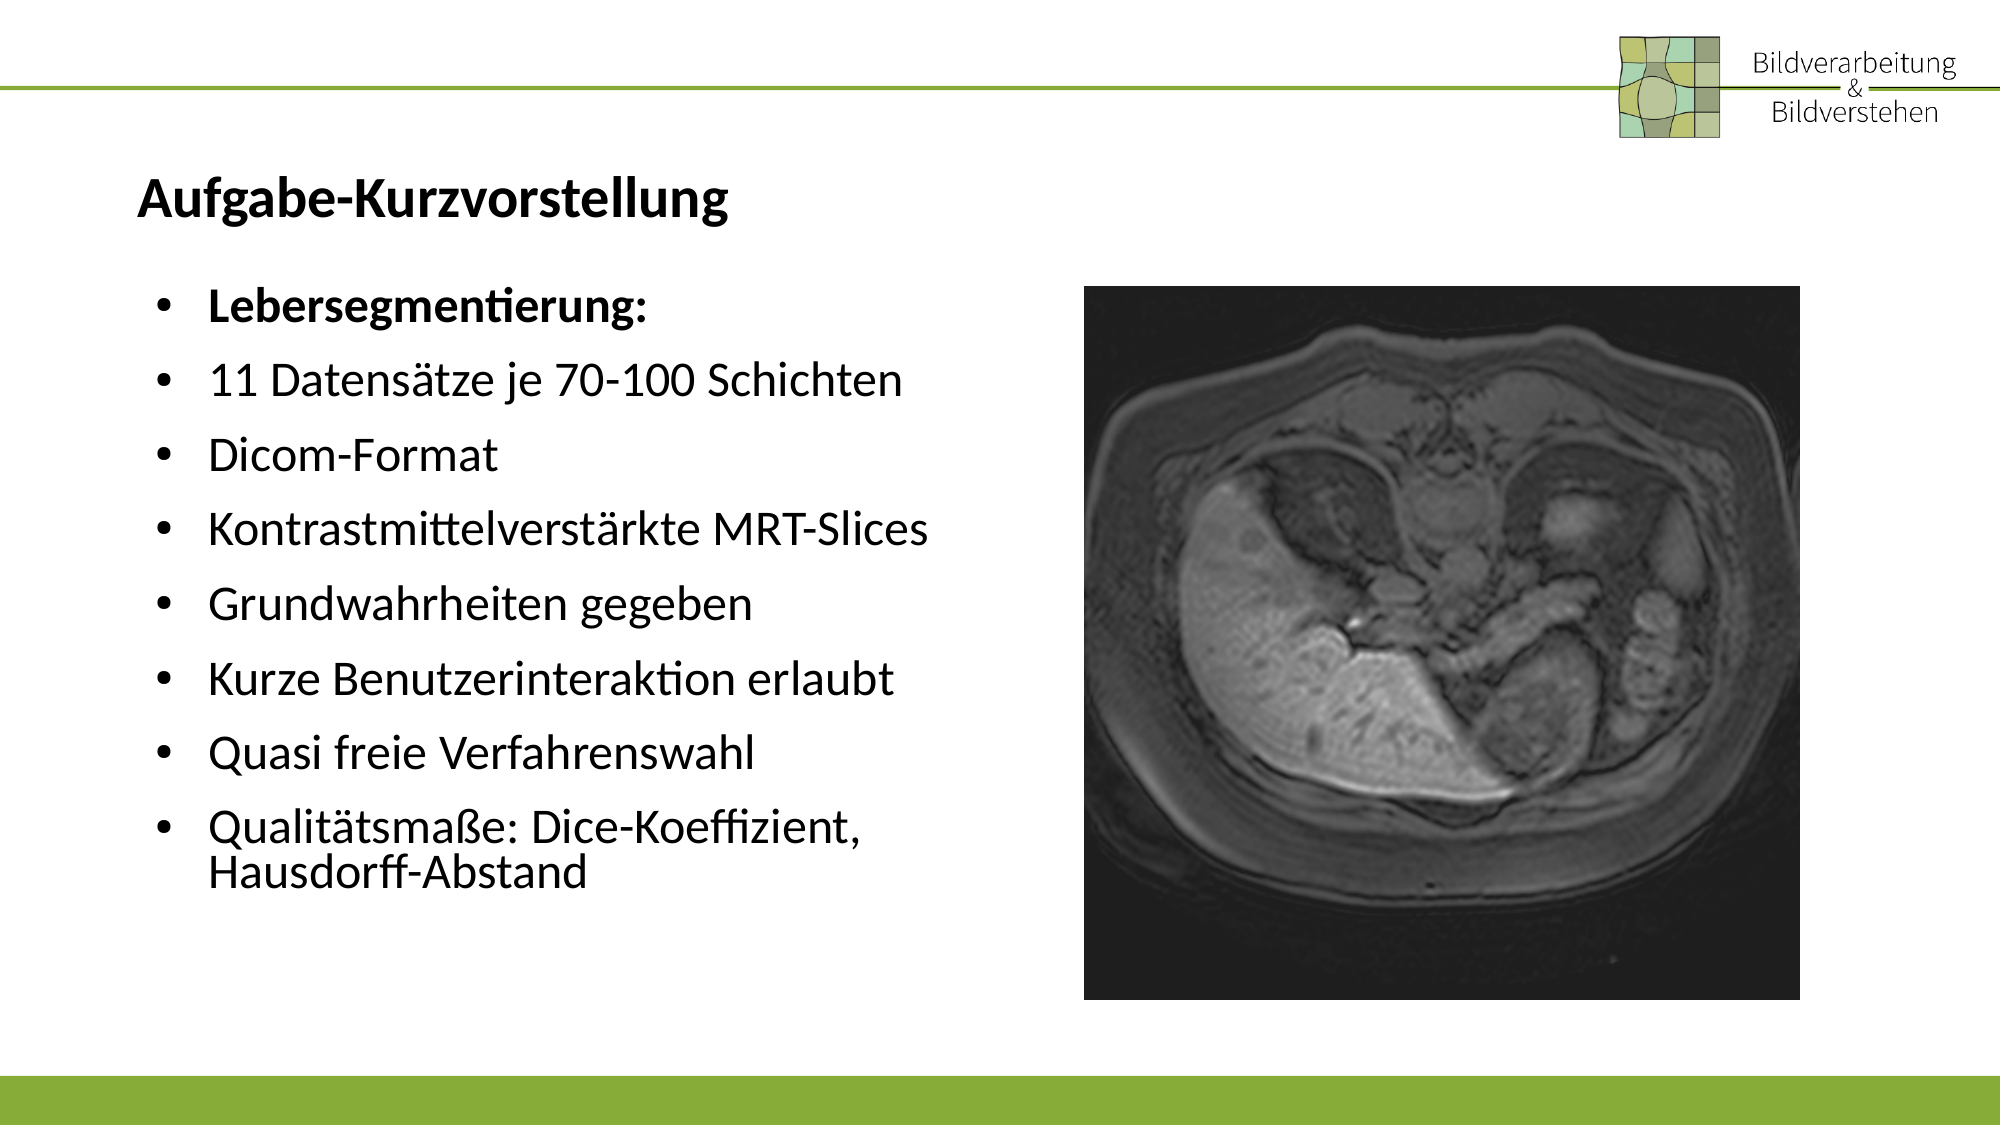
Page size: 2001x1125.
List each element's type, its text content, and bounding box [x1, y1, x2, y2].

picture [1084, 286, 1800, 1001]
picture [1618, 36, 2000, 138]
list Lebersegmentierung: 11 Datensätze je 70-100 Schichten Dicom-Format Kontrastmittelverstärkte MRT-Slices Grundwahrheiten gegeben Kurze Benutzerinteraktion erlaubt Quasi freie Verfahrenswahl Qualitätsmaße: Dice-Koeffizient, Hausdorff-Abstand [137, 286, 980, 1001]
title Aufgabe-Kurzvorstellung [137, 153, 1863, 251]
